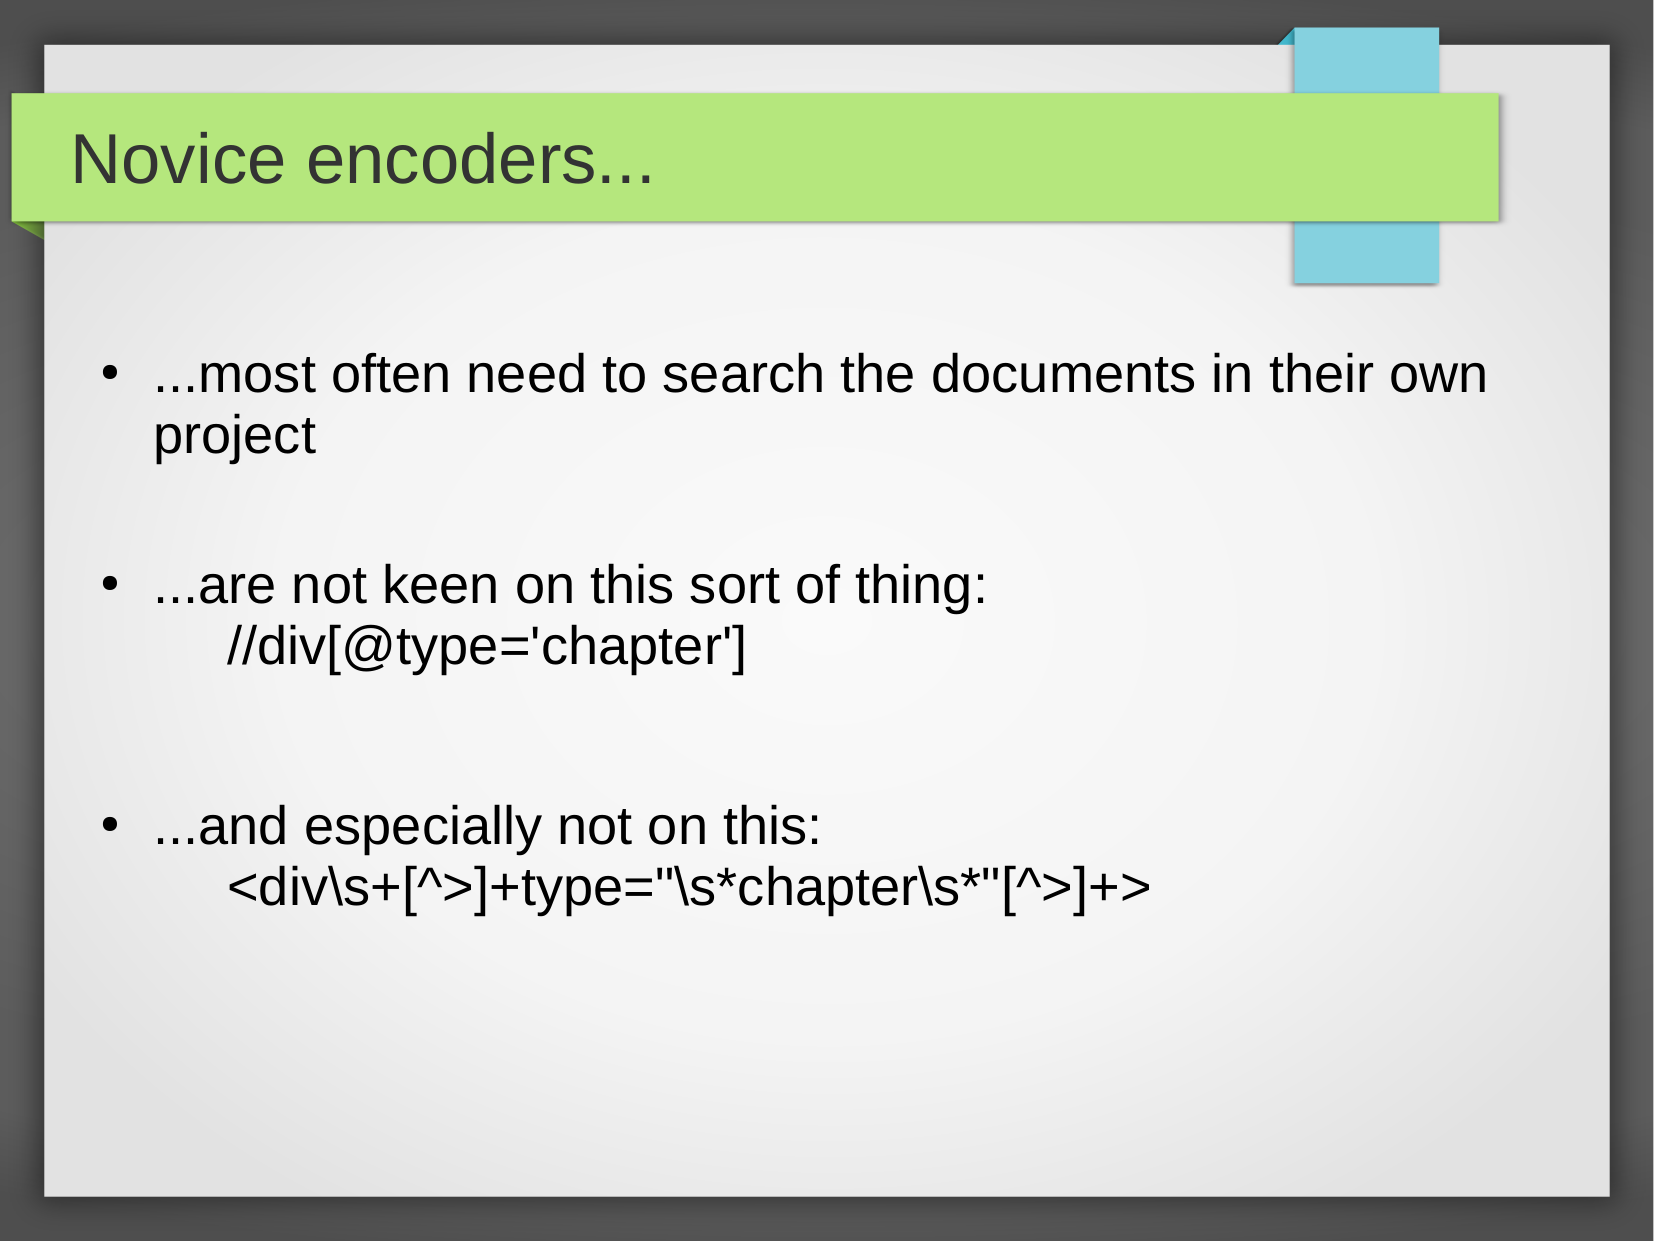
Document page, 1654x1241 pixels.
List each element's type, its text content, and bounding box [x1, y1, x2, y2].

list ...most often need to search the documents in their own project ...are not keen on this sort of thing: //div[@type='chapter'] ...and especially not on this: <div\s+[^>]+type="\s*chapter\s*"[^>]+> [82, 343, 1538, 1063]
picture [0, 0, 1654, 1241]
title Novice encoders... [70, 106, 1229, 213]
